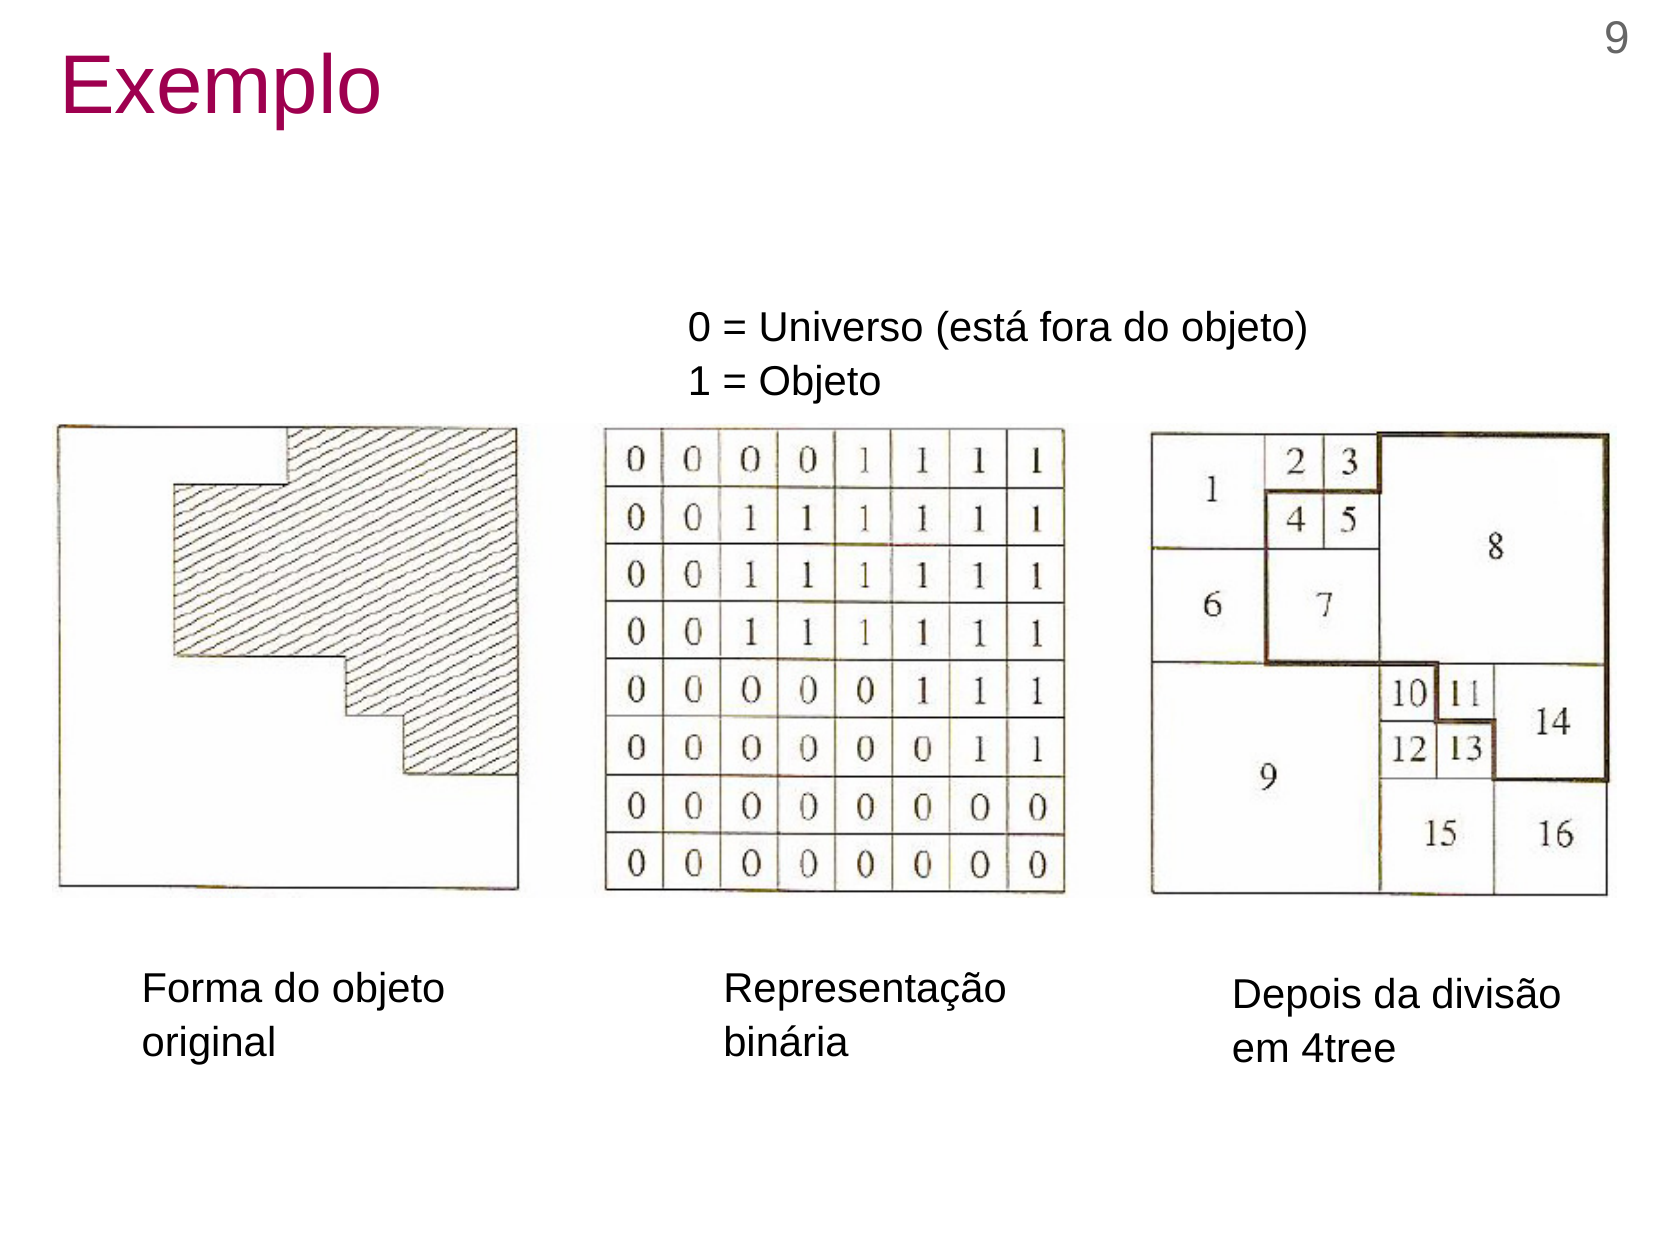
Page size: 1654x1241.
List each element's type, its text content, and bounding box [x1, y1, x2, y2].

text_box 0 = Universo (está fora do objeto) 1 = Objeto [673, 289, 1353, 424]
text_box Depois da divisão em 4tree [1217, 956, 1577, 1079]
picture [52, 423, 1617, 898]
title Exemplo [59, 29, 1595, 148]
text_box Forma do objeto original [126, 950, 461, 1073]
text_box Representação binária [708, 950, 1023, 1073]
